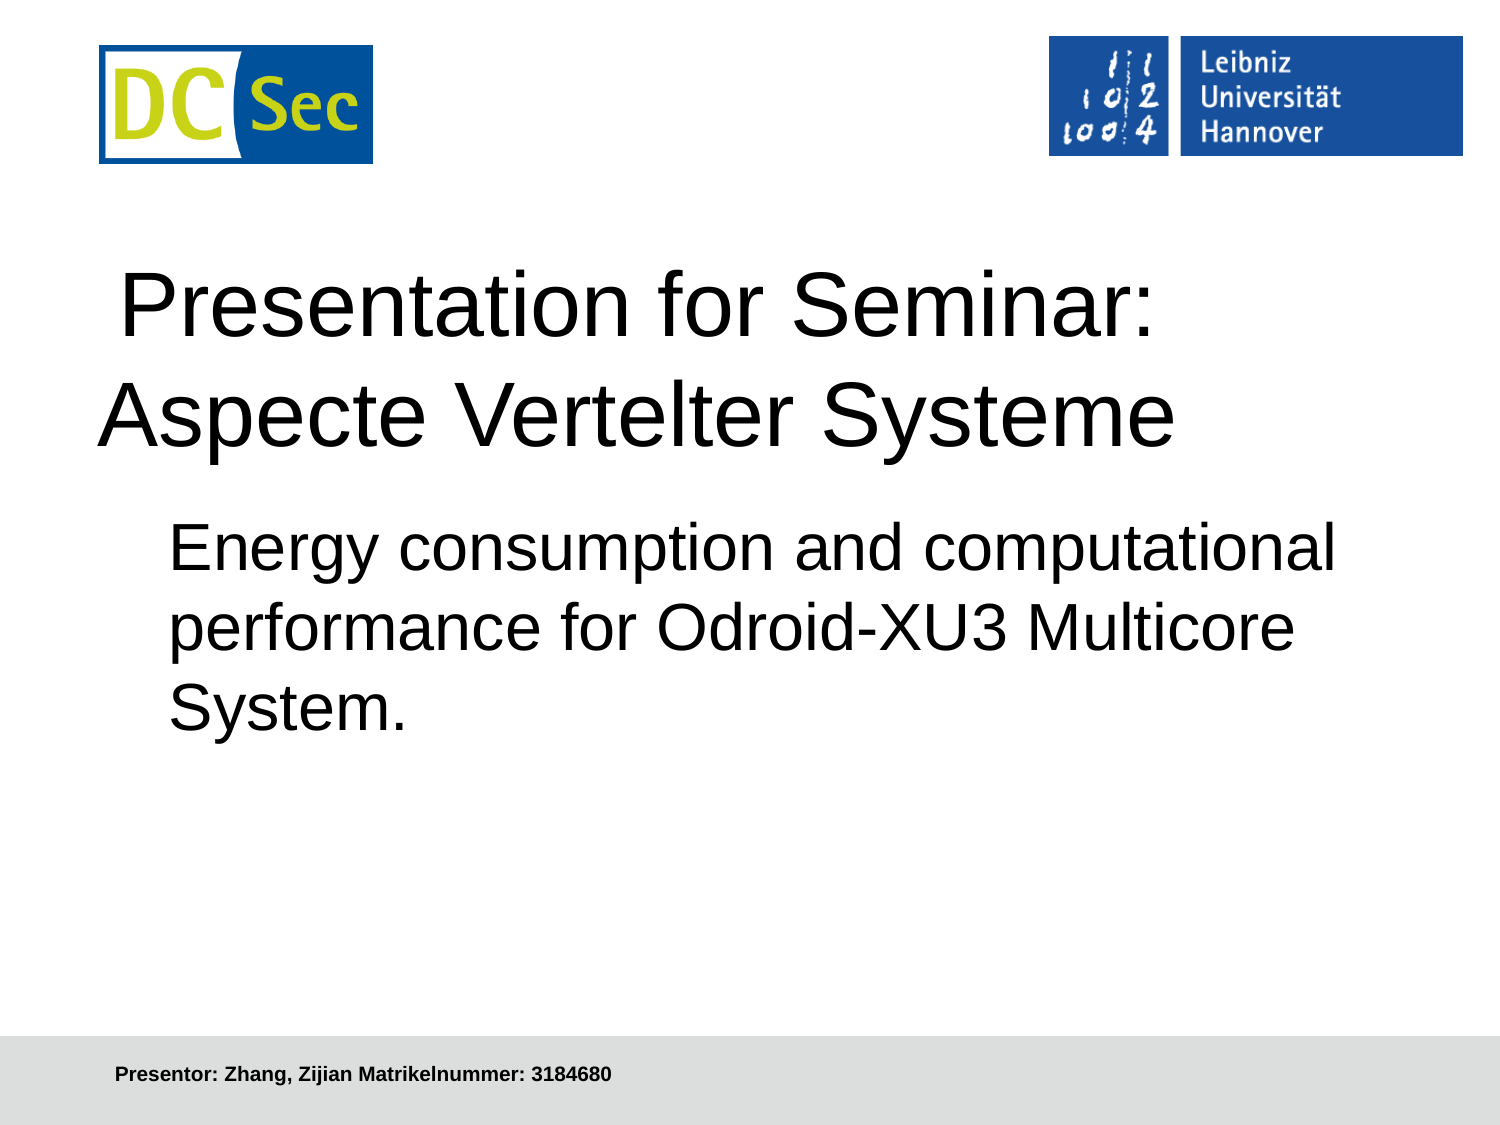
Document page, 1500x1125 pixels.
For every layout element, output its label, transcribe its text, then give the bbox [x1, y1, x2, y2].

picture [1049, 36, 1463, 156]
picture [99, 45, 373, 164]
subtitle Presentor: Zhang, Zijian Matrikelnummer: 3184680 [99, 1052, 1463, 1116]
title Presentation for Seminar: Aspecte Vertelter Systeme [82, 237, 1463, 339]
list Energy consumption and computational performance for Odroid-XU3 Multicore System. [82, 496, 1463, 1023]
